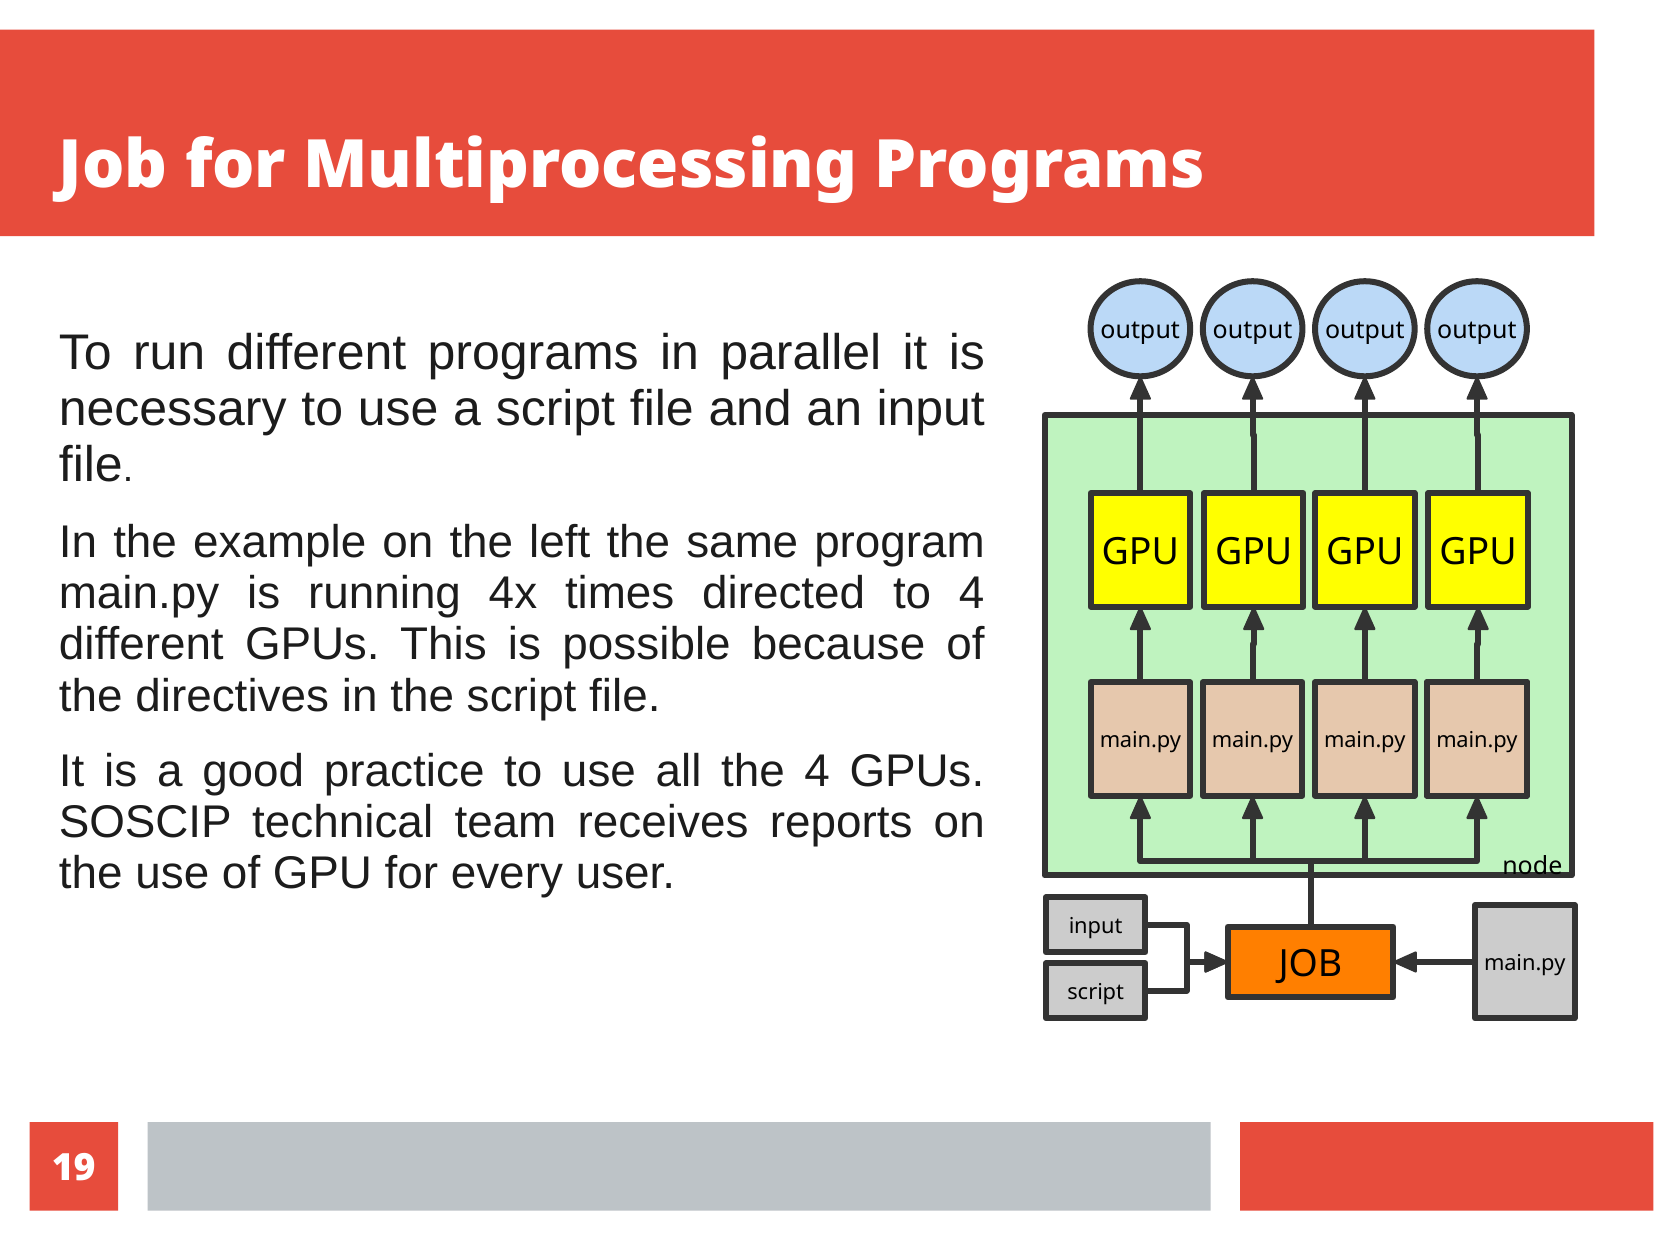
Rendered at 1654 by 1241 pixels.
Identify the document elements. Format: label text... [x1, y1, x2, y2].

text_box GPU [1203, 493, 1304, 607]
text_box main.py [1090, 682, 1191, 796]
title Job for Multiprocessing Programs [59, 59, 1595, 207]
text_box script [1045, 963, 1146, 1019]
text_box [1142, 415, 1252, 858]
text_box main.py [1475, 904, 1575, 1019]
text_box main.py [1202, 682, 1303, 796]
text_box output [1315, 281, 1415, 377]
text_box [1254, 415, 1363, 858]
text_box [1314, 415, 1572, 876]
text_box main.py [1427, 682, 1527, 796]
text_box GPU [1315, 493, 1415, 607]
text_box output [1202, 281, 1303, 377]
text_box input [1045, 897, 1146, 953]
text_box JOB [1227, 926, 1394, 998]
text_box GPU [1428, 493, 1528, 607]
text_box GPU [1090, 493, 1191, 607]
text_box main.py [1314, 682, 1415, 796]
list To run different programs in parallel it is necessary to use a script file and an input file. In the example on the left the same program main.py is running 4x times directed to 4 different GPUs. This is possible because of the directives in the script file. It is a good practice to use all the 4 GPUs. SOSCIP technical team receives reports on the use of GPU for every user. [59, 324, 986, 1093]
text_box [1367, 415, 1476, 858]
text_box output [1090, 281, 1191, 377]
text_box node [1487, 840, 1580, 885]
text_box output [1427, 281, 1527, 377]
text_box [1044, 415, 1308, 876]
